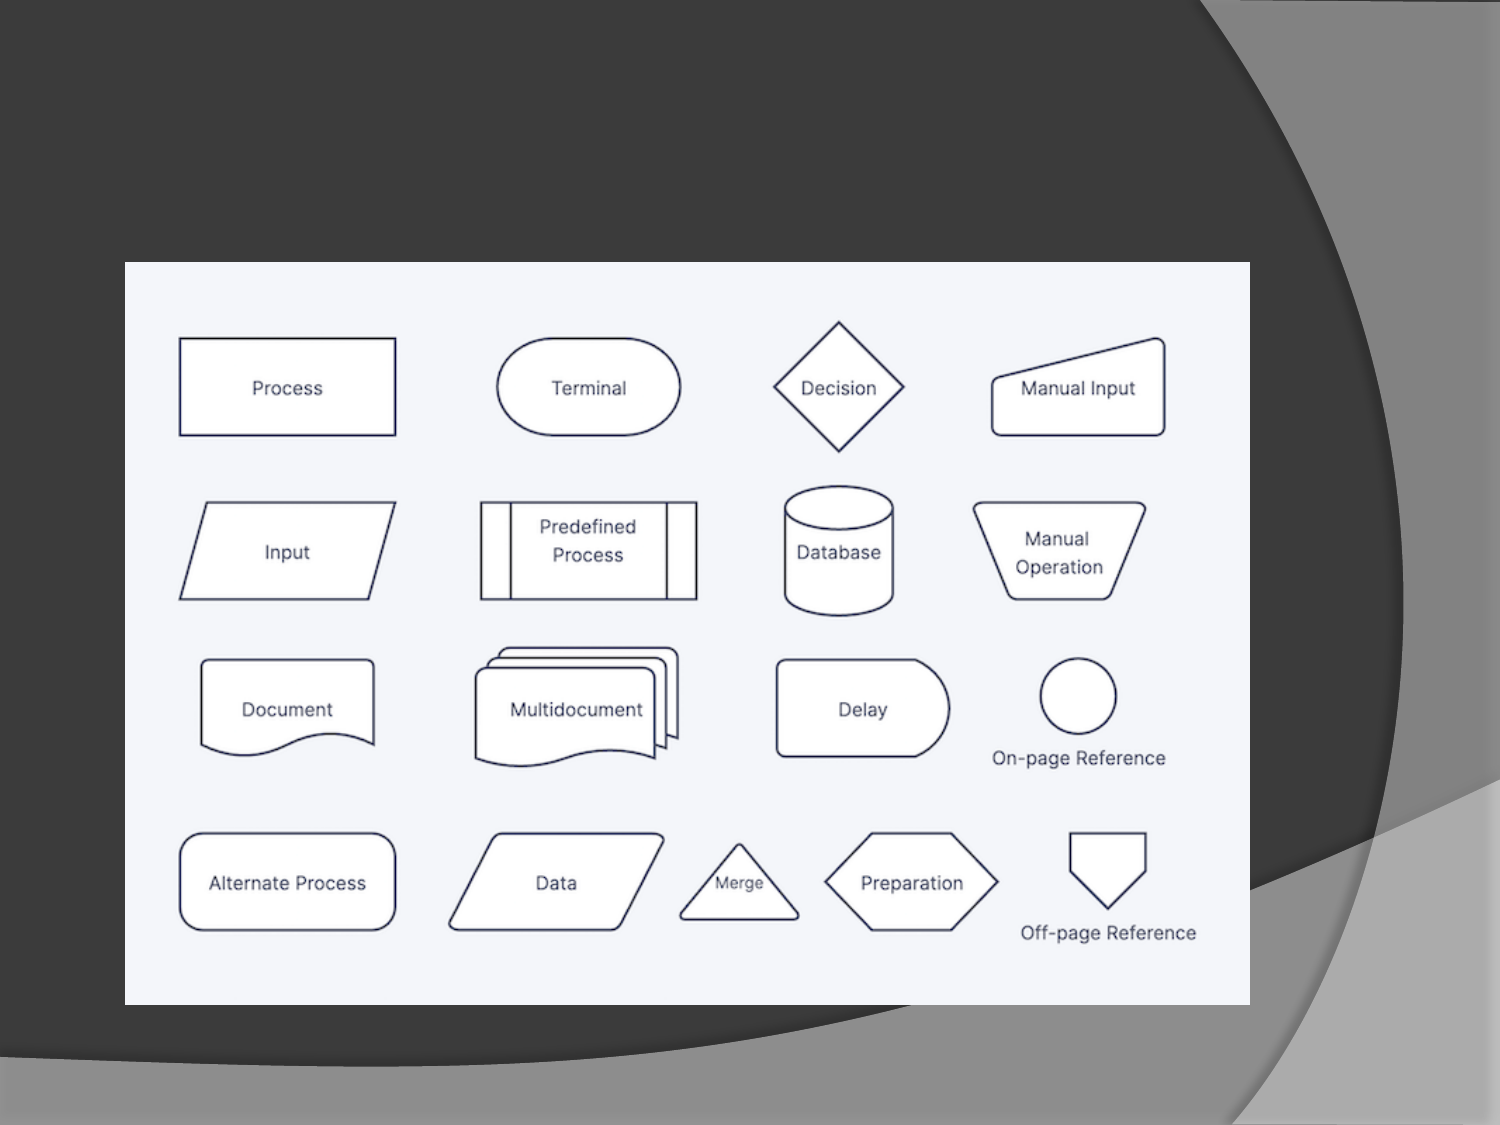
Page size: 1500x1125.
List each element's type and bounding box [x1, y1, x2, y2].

picture [125, 262, 1250, 1005]
